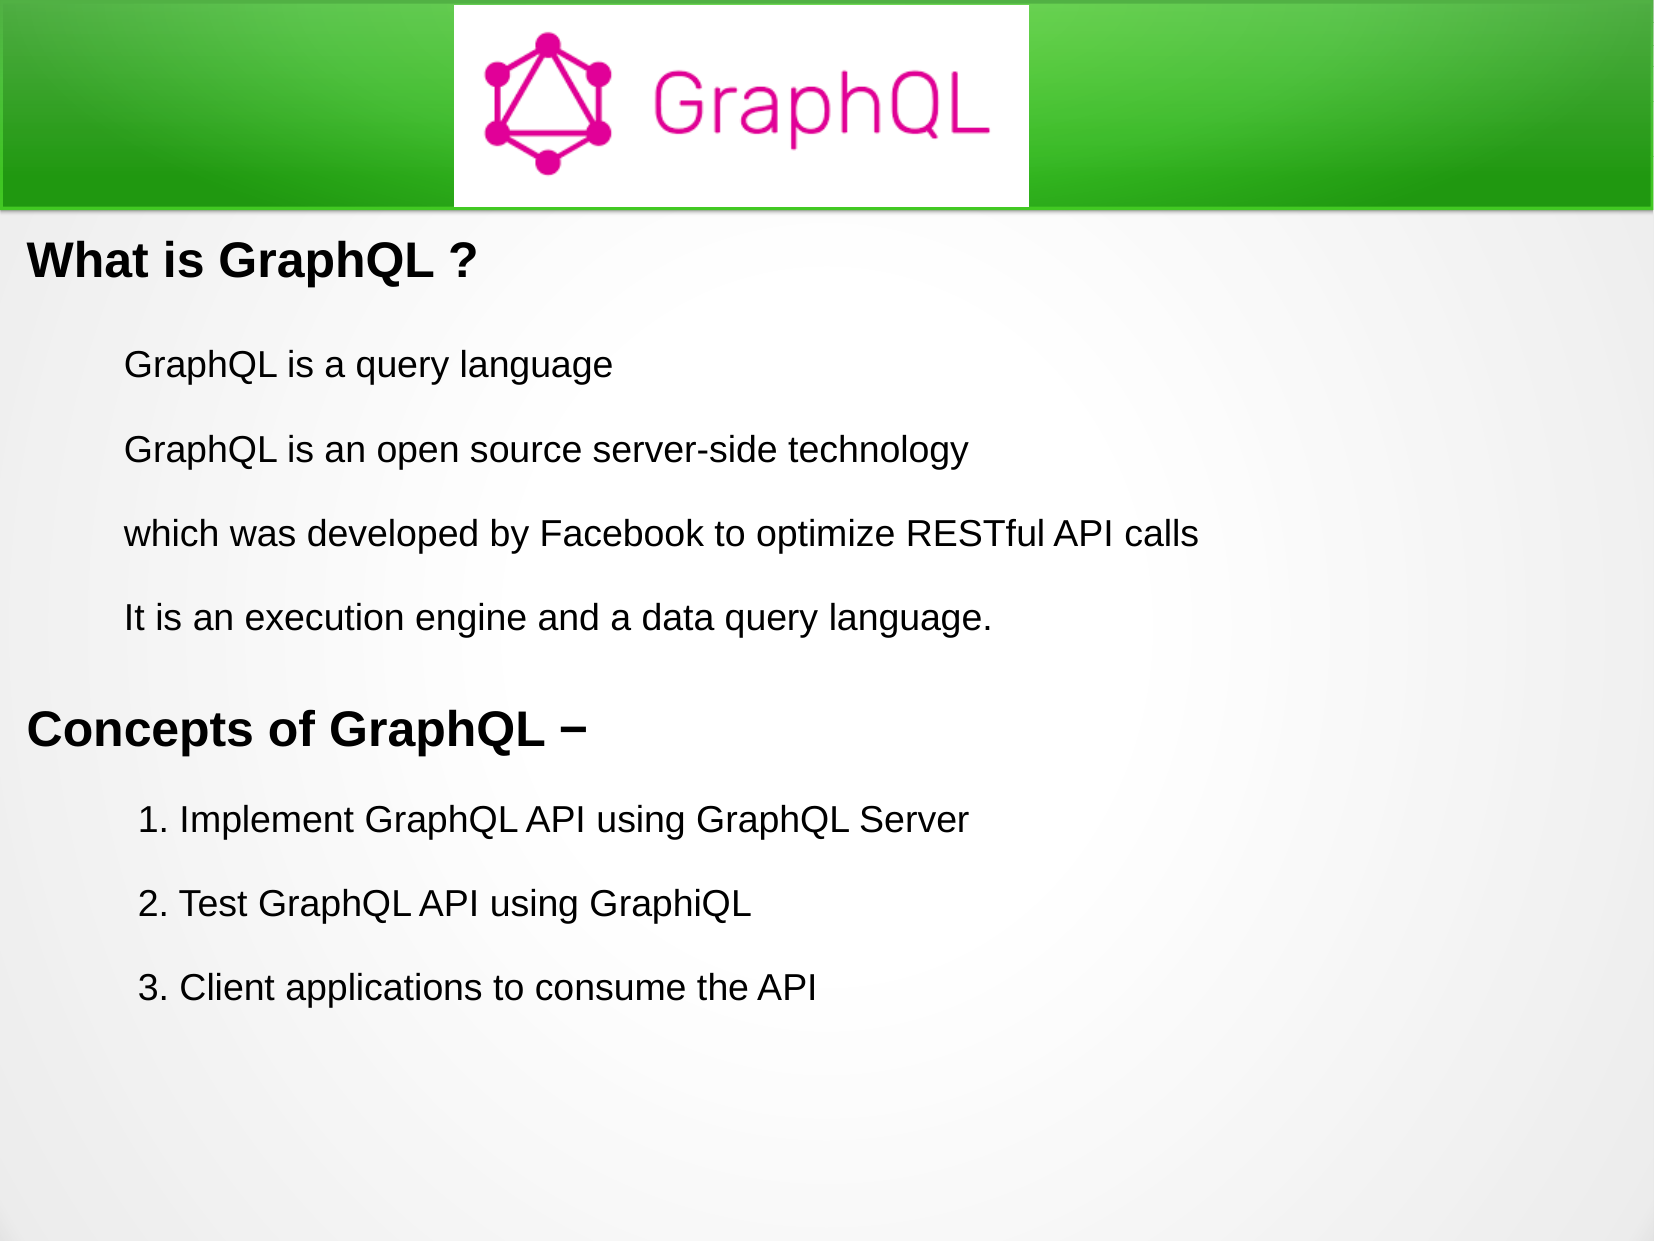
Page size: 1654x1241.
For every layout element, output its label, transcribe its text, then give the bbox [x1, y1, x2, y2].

picture [454, 5, 1029, 207]
text_box What is GraphQL ? [11, 224, 638, 296]
text_box 1. Implement GraphQL API using GraphQL Server 2. Test GraphQL API using GraphiQL 3. Client applications to consume the API [123, 790, 1040, 1016]
text_box GraphQL is a query language GraphQL is an open source server-side technology which was developed by Facebook to optimize RESTful API calls It is an execution engine and a data query language. [35, 336, 1595, 1152]
text_box Concepts of GraphQL − [11, 694, 993, 765]
